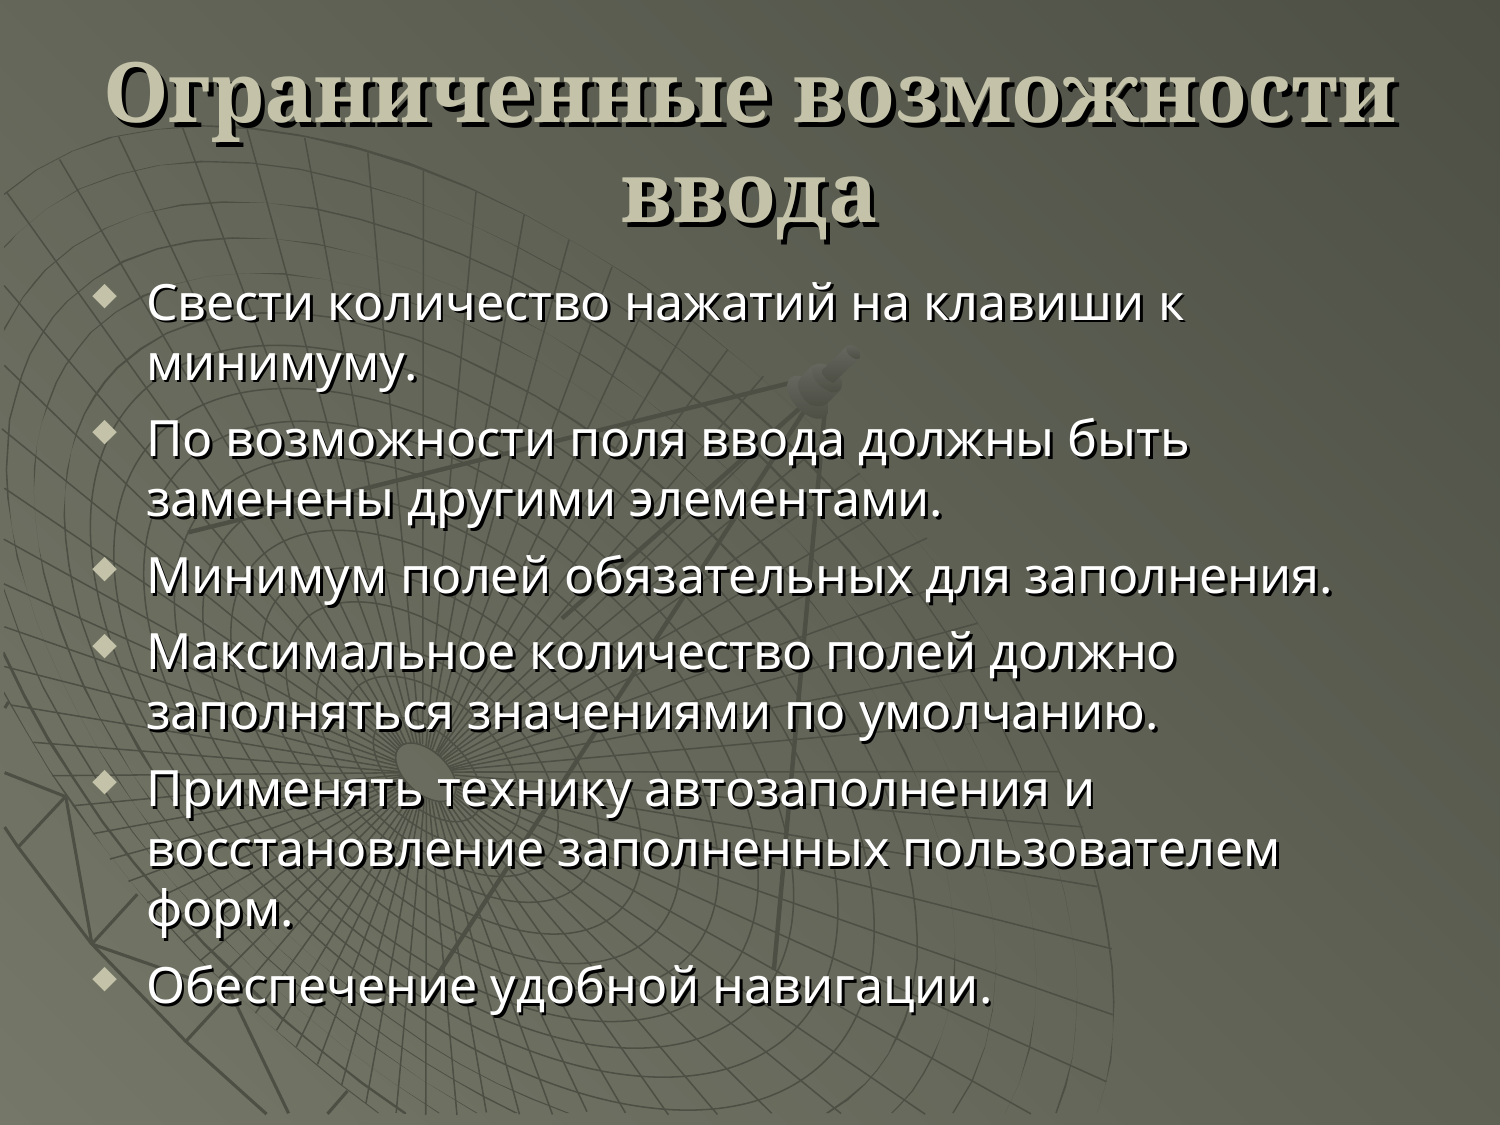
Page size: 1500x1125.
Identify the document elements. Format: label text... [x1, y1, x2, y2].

list Свести количество нажатий на клавиши к минимуму. По возможности поля ввода должны быть заменены другими элементами. Минимум полей обязательных для заполнения. Максимальное количество полей должно заполняться значениями по умолчанию. Применять технику автозаполнения и восстановление заполненных пользователем форм. Обеспечение удобной навигации. [75, 262, 1426, 1006]
title Ограниченные возможности ввода [75, 21, 1426, 257]
